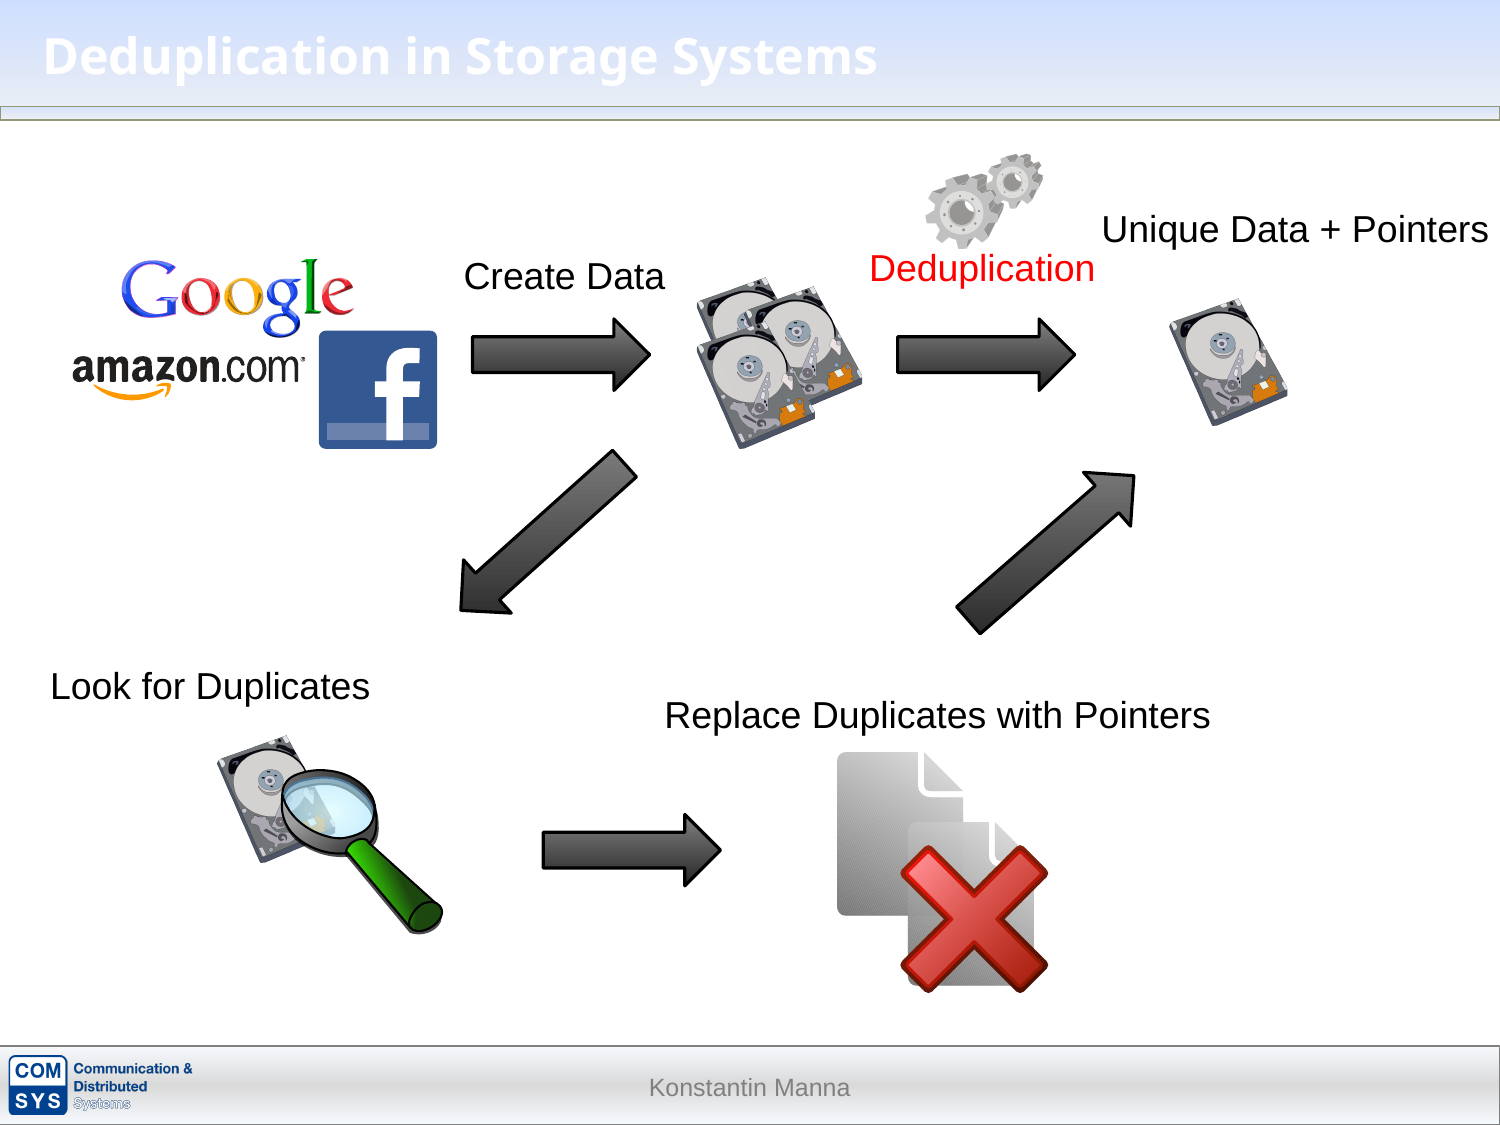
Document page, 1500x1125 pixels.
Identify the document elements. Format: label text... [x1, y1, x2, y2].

picture [70, 354, 308, 403]
picture [217, 735, 457, 945]
text_box Replace Duplicates with Pointers [649, 686, 1226, 744]
text_box [956, 472, 1134, 634]
text_box Unique Data + Pointers [1086, 200, 1500, 258]
text_box Look for Duplicates [35, 658, 386, 716]
picture [925, 153, 1044, 250]
text_box Deduplication [854, 239, 1111, 297]
text_box [460, 450, 637, 614]
title Deduplication in Storage Systems [27, 16, 1464, 92]
picture [1169, 298, 1288, 426]
picture [118, 254, 438, 449]
picture [800, 744, 1071, 1004]
text_box [543, 814, 721, 886]
text_box Create Data [448, 248, 681, 305]
text_box [472, 318, 650, 391]
text_box [897, 318, 1075, 391]
picture [696, 277, 863, 449]
